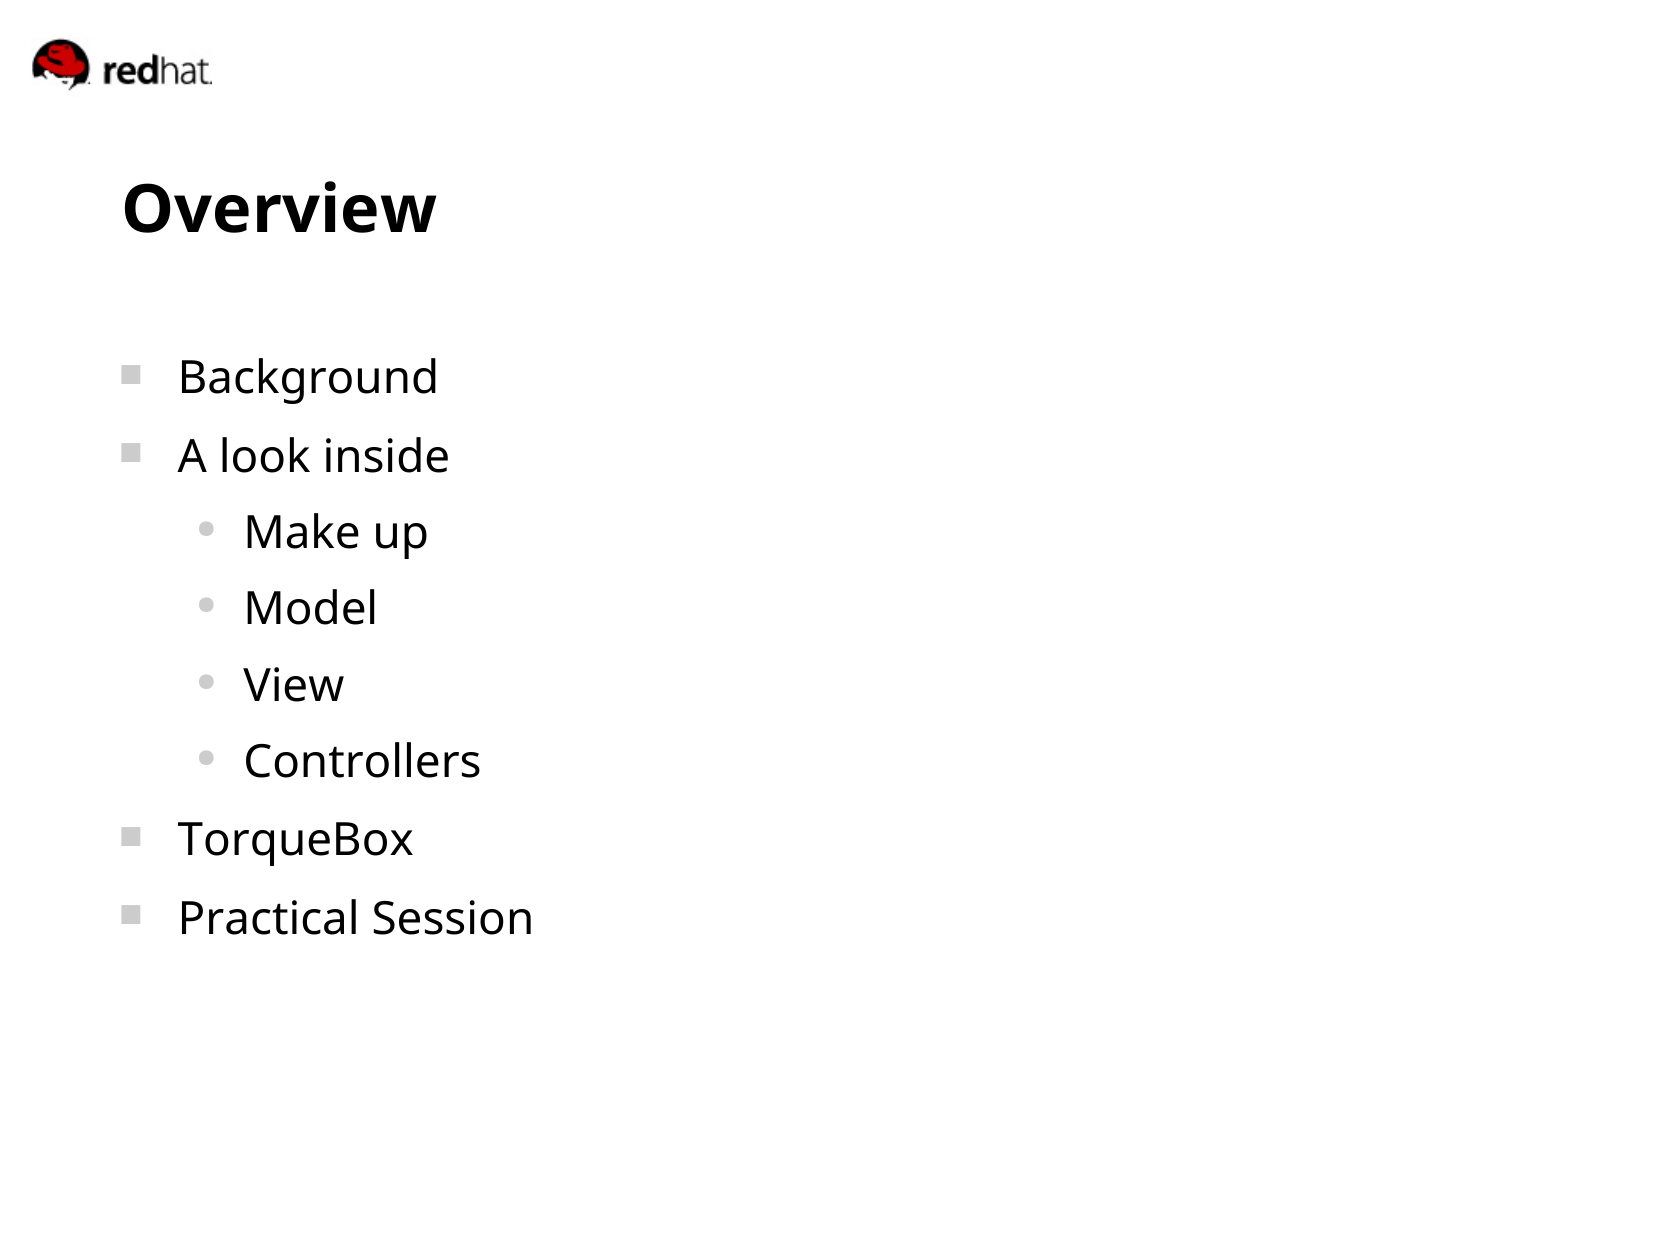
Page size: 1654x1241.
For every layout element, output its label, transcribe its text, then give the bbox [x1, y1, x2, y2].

picture [31, 37, 212, 98]
list Background A look inside Make up Model View Controllers TorqueBox Practical Session [121, 344, 1534, 1127]
title Overview [121, 102, 1534, 310]
